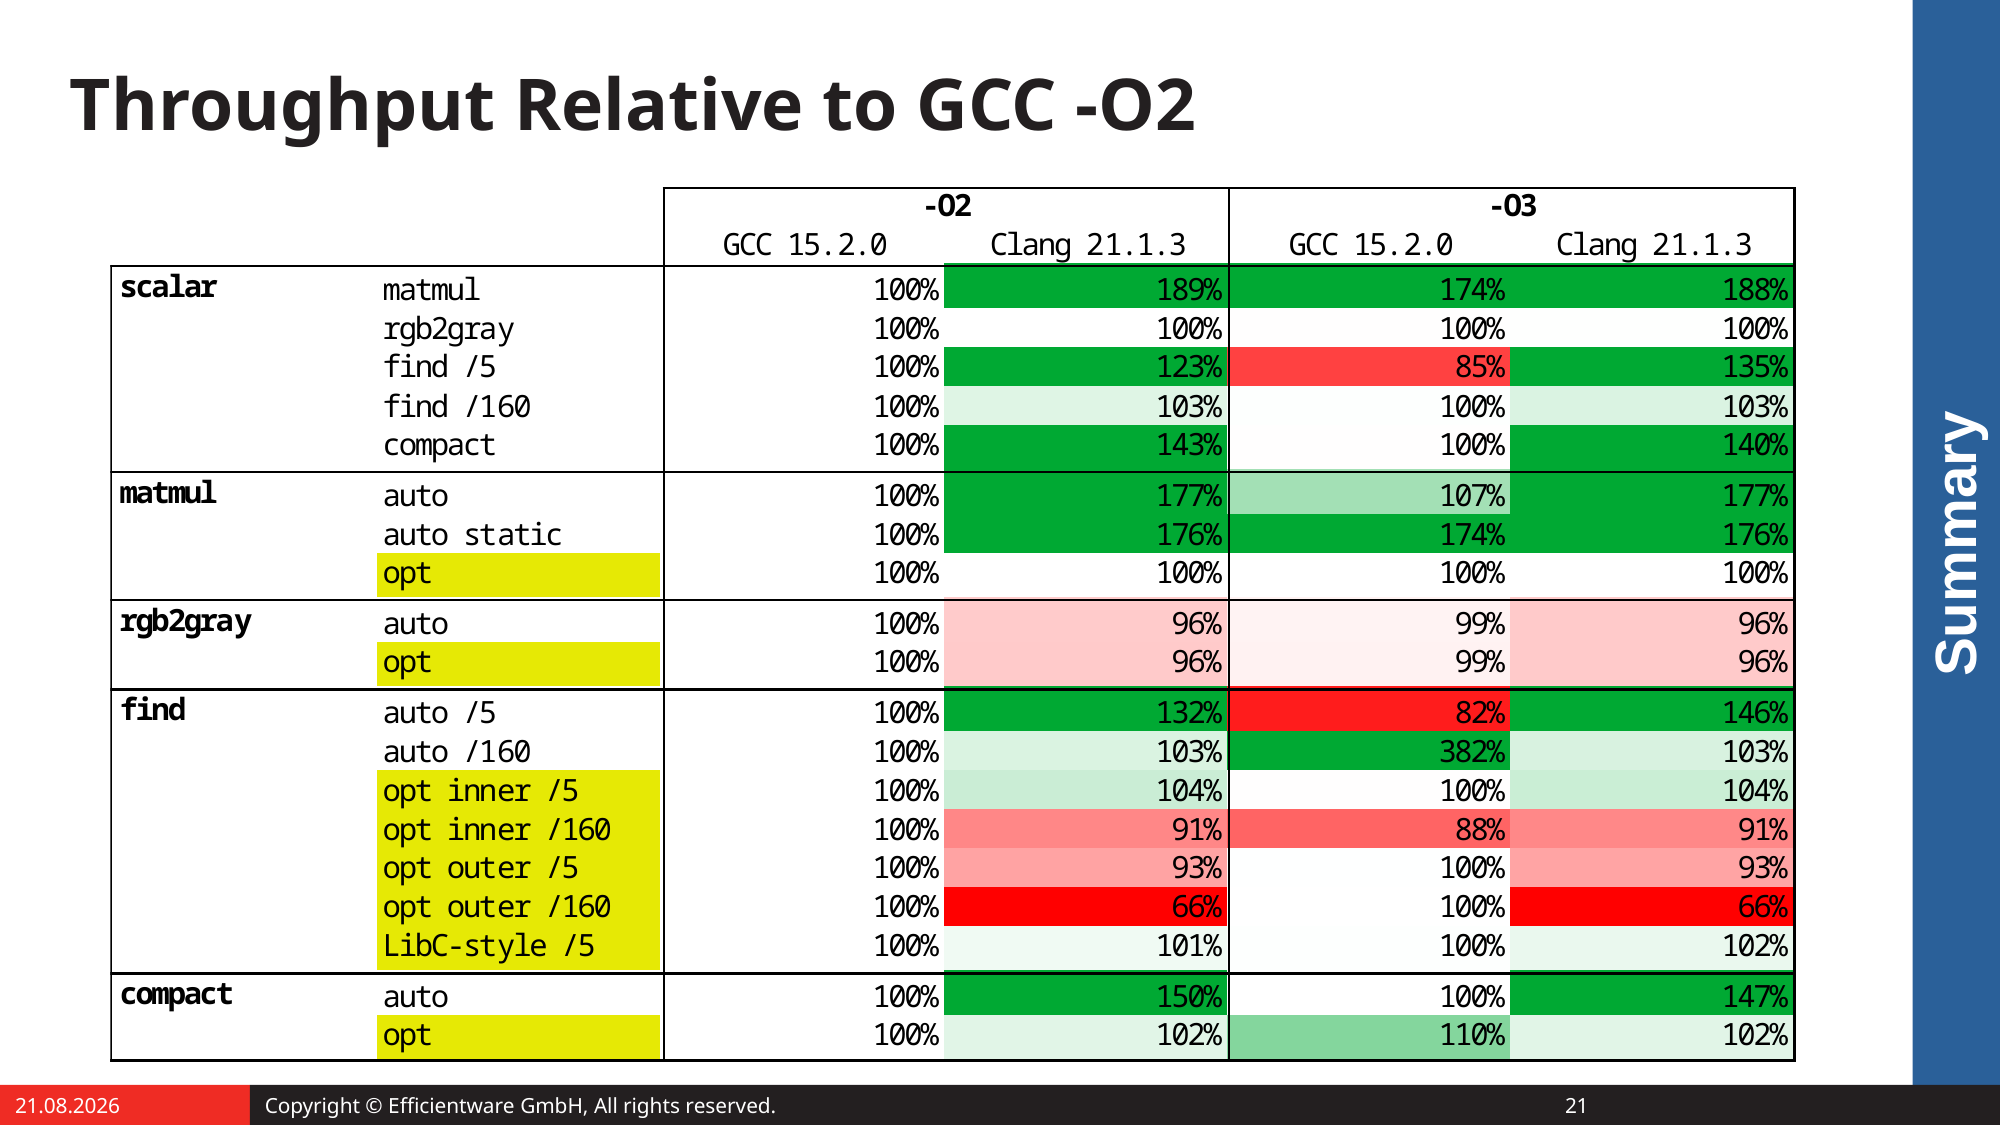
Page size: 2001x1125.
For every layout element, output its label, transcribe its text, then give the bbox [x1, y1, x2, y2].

slide_number <number> [1550, 1084, 2000, 1125]
text_box Summary [1912, 0, 2000, 1084]
slide_number 30.10.2025 [0, 1084, 249, 1125]
footer Copyright © Efficientware GmbH, All rights reserved. [249, 1084, 1550, 1125]
chart [110, 187, 1798, 1065]
title Throughput Relative to GCC -O2 [55, 52, 1945, 156]
